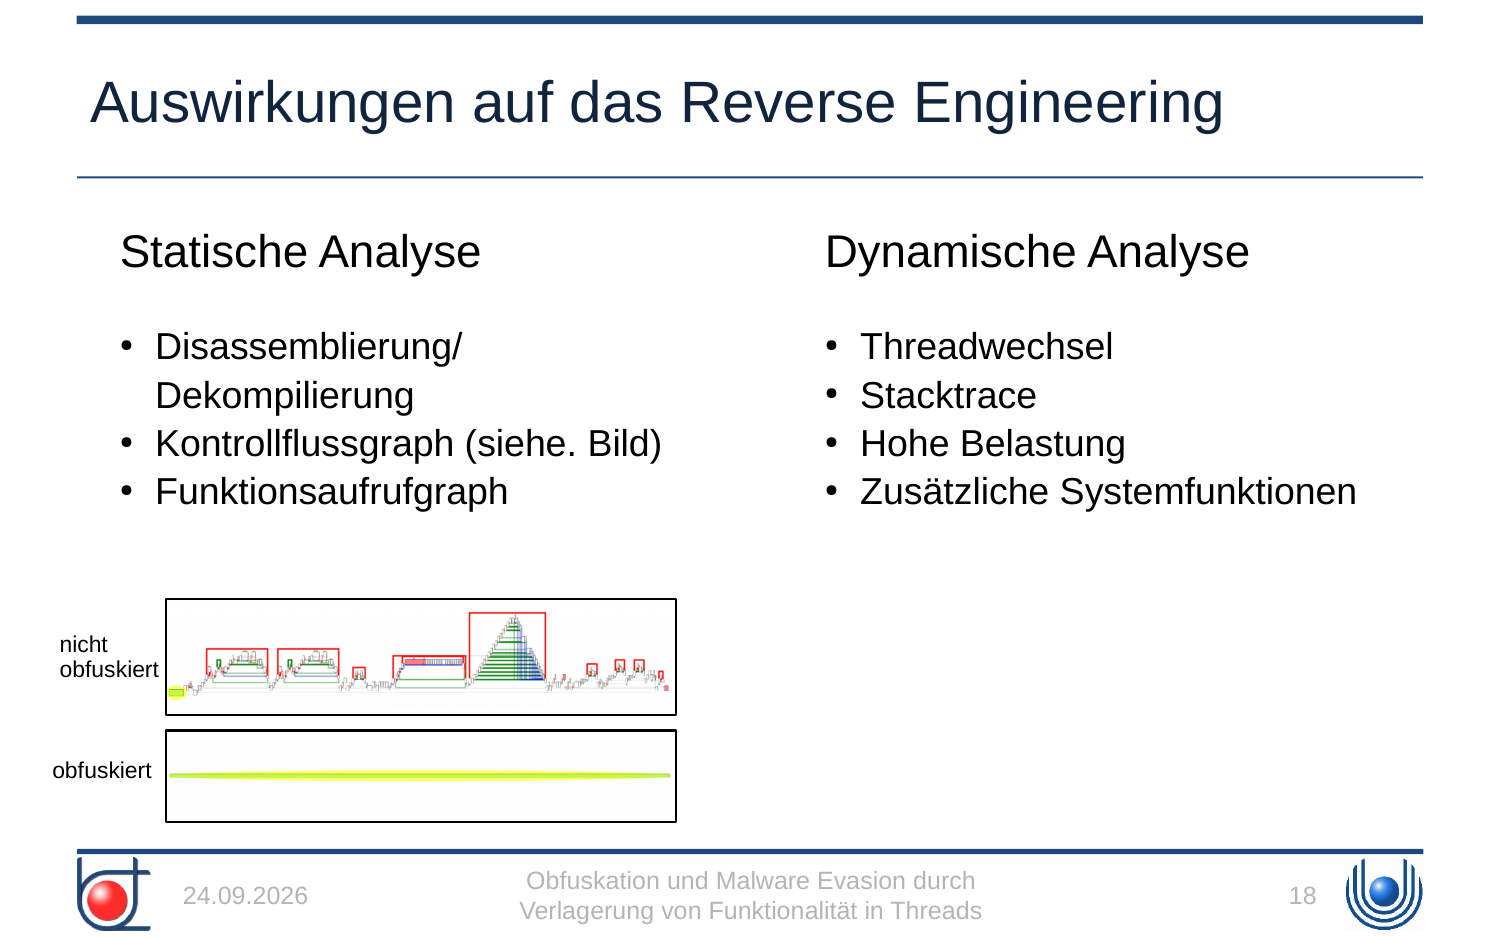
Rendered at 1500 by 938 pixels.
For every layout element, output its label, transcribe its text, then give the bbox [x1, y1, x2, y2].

footer Obfuskation und Malware Evasion durch Verlagerung von Funktionalität in Threads [456, 860, 1047, 929]
picture [76, 857, 151, 931]
text_box Dynamische Analyse Threadwechsel Stacktrace Hohe Belastung Zusätzliche Systemfunktionen [810, 218, 1426, 826]
picture [166, 731, 676, 821]
title Auswirkungen auf das Reverse Engineering [75, 19, 1425, 178]
picture [166, 600, 675, 714]
text_box nicht obfuskiert [44, 624, 181, 716]
text_box Statische Analyse Disassemblierung/ Dekompilierung Kontrollflussgraph (siehe. Bild) Funktionsaufrufgraph [105, 218, 736, 826]
slide_number <number> [1047, 860, 1317, 929]
text_box obfuskiert [37, 750, 167, 791]
picture [1344, 857, 1423, 931]
slide_number 30.08.2021 [183, 860, 454, 929]
